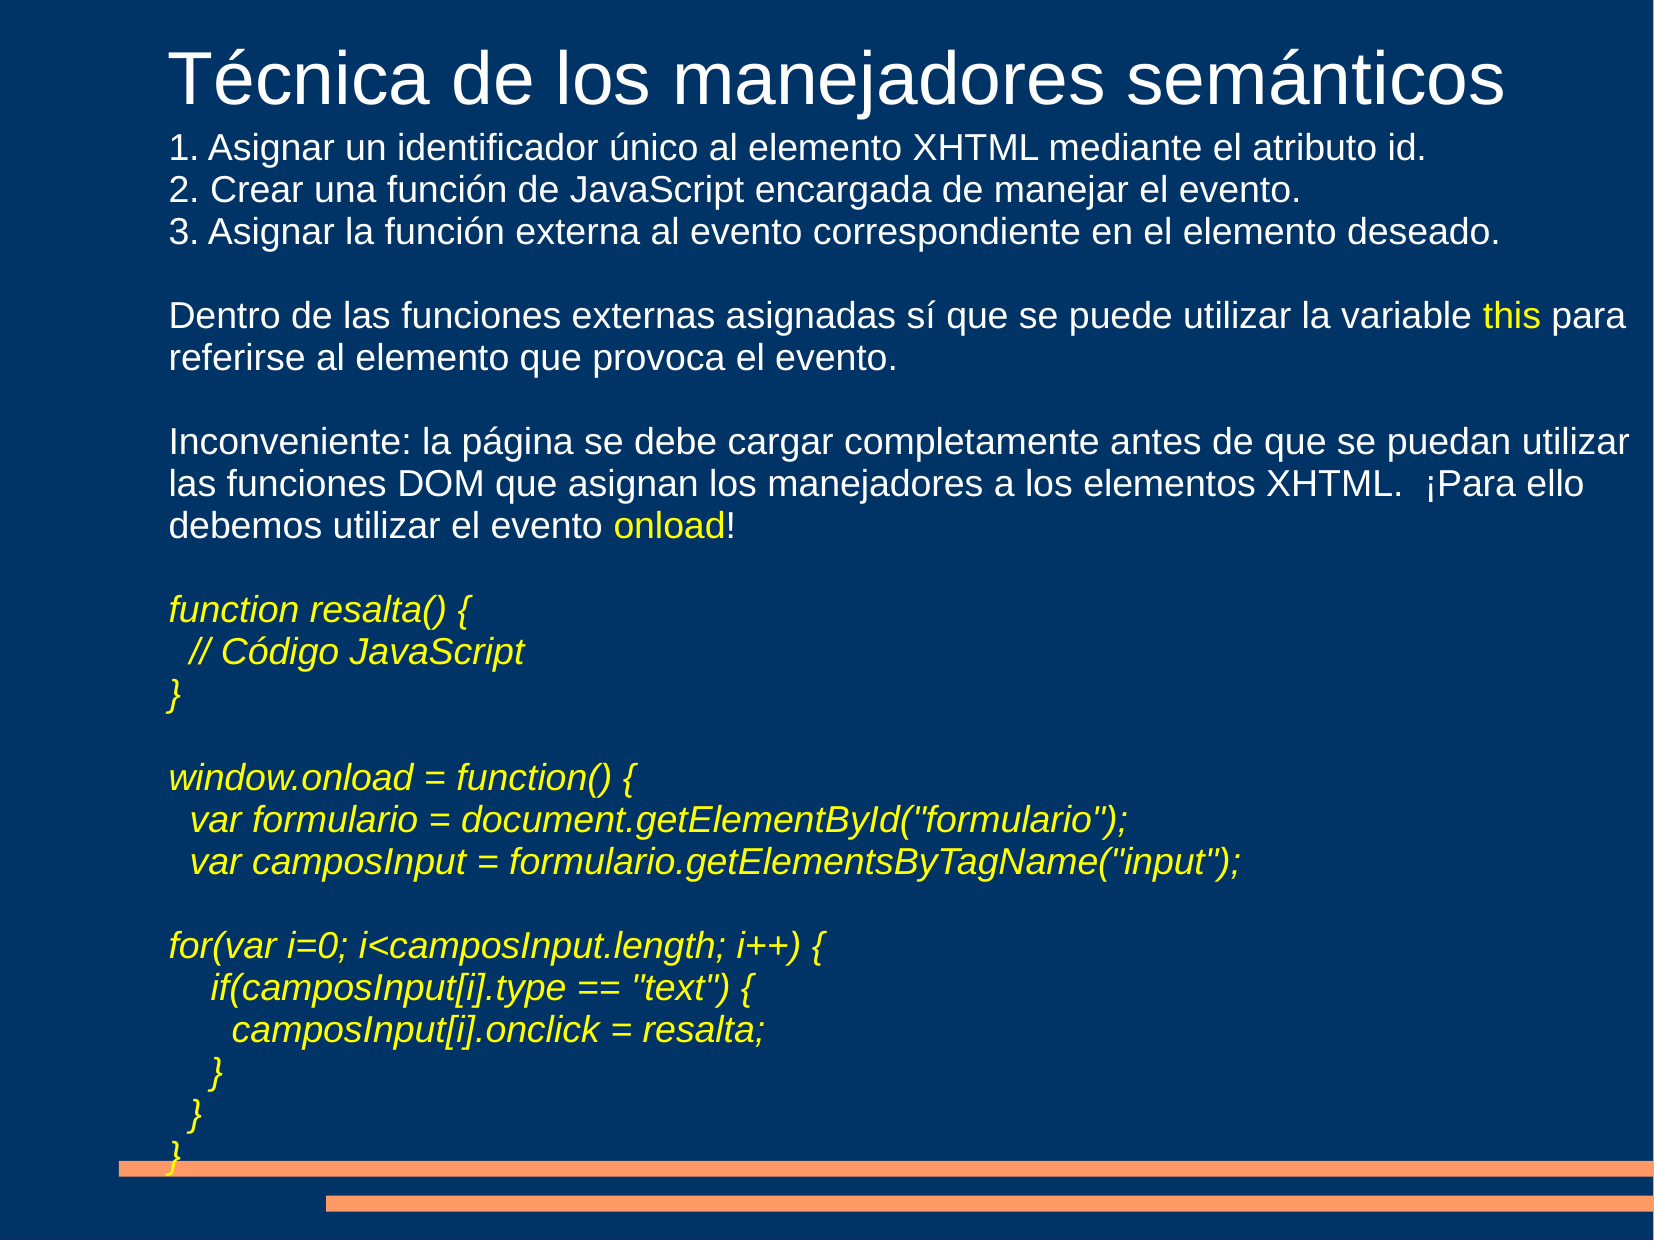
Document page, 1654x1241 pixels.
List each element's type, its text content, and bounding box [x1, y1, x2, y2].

text_box Técnica de los manejadores semánticos [153, 29, 1625, 119]
text_box 1. Asignar un identificador único al elemento XHTML mediante el atributo id. 2. Crear una función de JavaScript encargada de manejar el evento. 3. Asignar la función externa al evento correspondiente en el elemento deseado. Dentro de las funciones externas asignadas sí que se puede utilizar la variable this para referirse al elemento que provoca el evento. Inconveniente: la página se debe cargar completamente antes de que se puedan utilizar las funciones DOM que asignan los manejadores a los elementos XHTML. ¡Para ello debemos utilizar el evento onload! function resalta() { // Código JavaScript } window.onload = function() { var formulario = document.getElementById("formulario"); var camposInput = formulario.getElementsByTagName("input"); for(var i=0; i<camposInput.length; i++) { if(camposInput[i].type == "text") { camposInput[i].onclick = resalta; } } } [153, 119, 1654, 1184]
